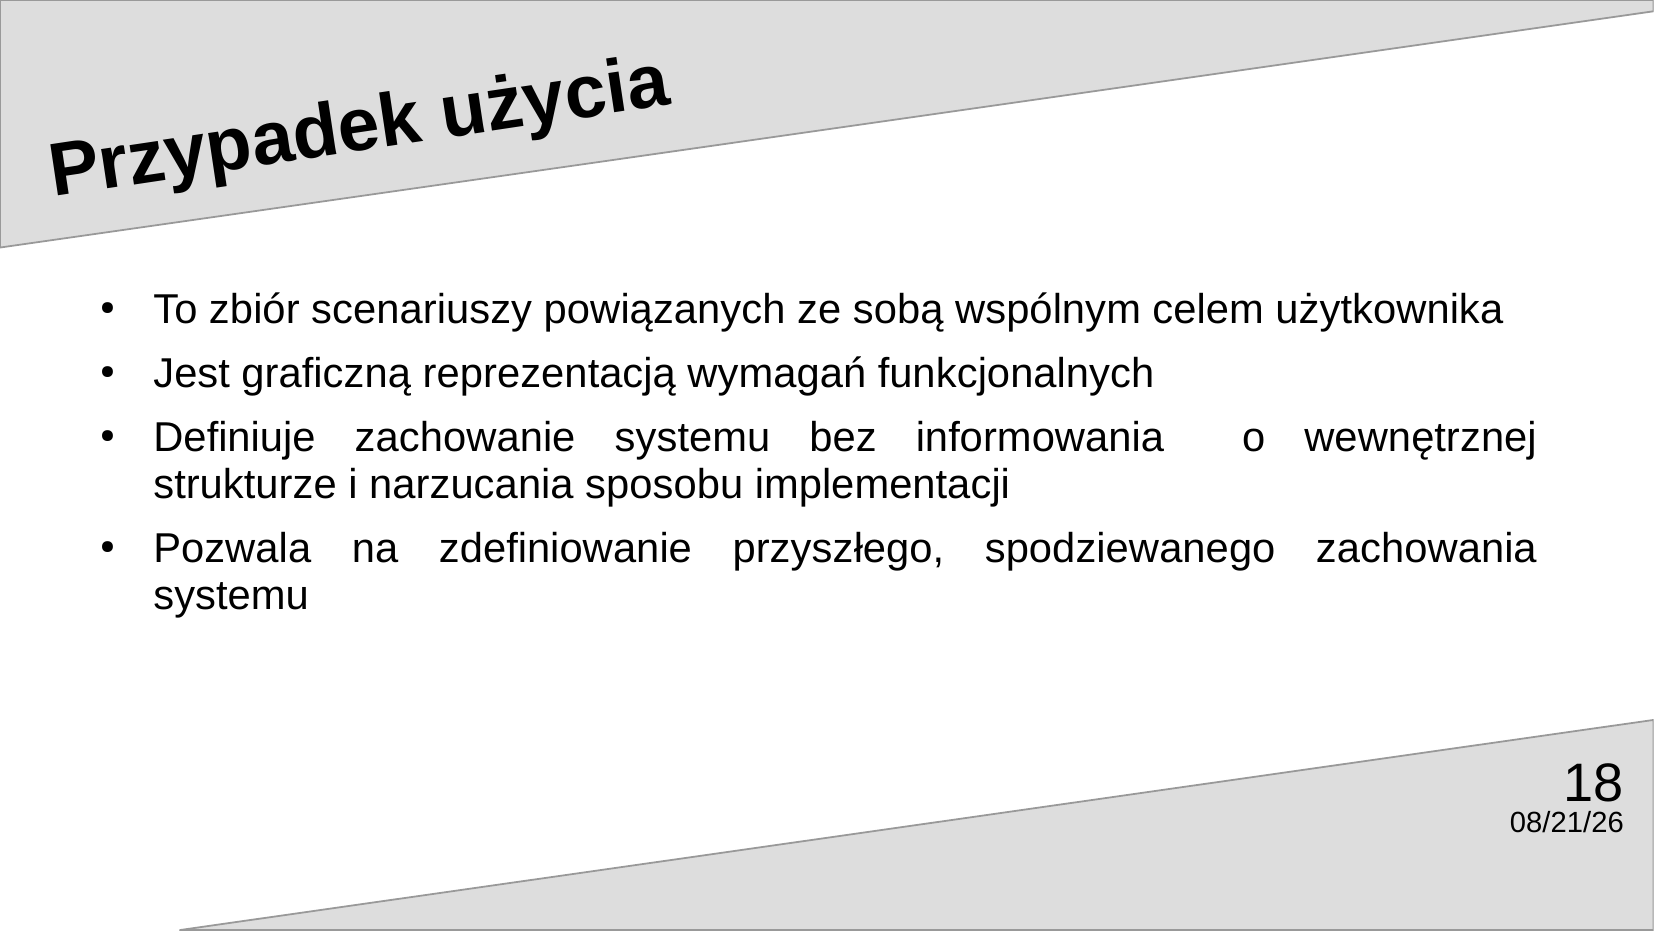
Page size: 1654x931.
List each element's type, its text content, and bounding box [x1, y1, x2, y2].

title Przypadek użycia [37, 0, 1522, 249]
list To zbiór scenariuszy powiązanych ze sobą wspólnym celem użytkownika Jest graficzną reprezentacją wymagań funkcjonalnych Definiuje zachowanie systemu bez informowania o wewnętrznej strukturze i narzucania sposobu implementacji Pozwala na zdefiniowanie przyszłego, spodziewanego zachowania systemu [82, 285, 1538, 826]
